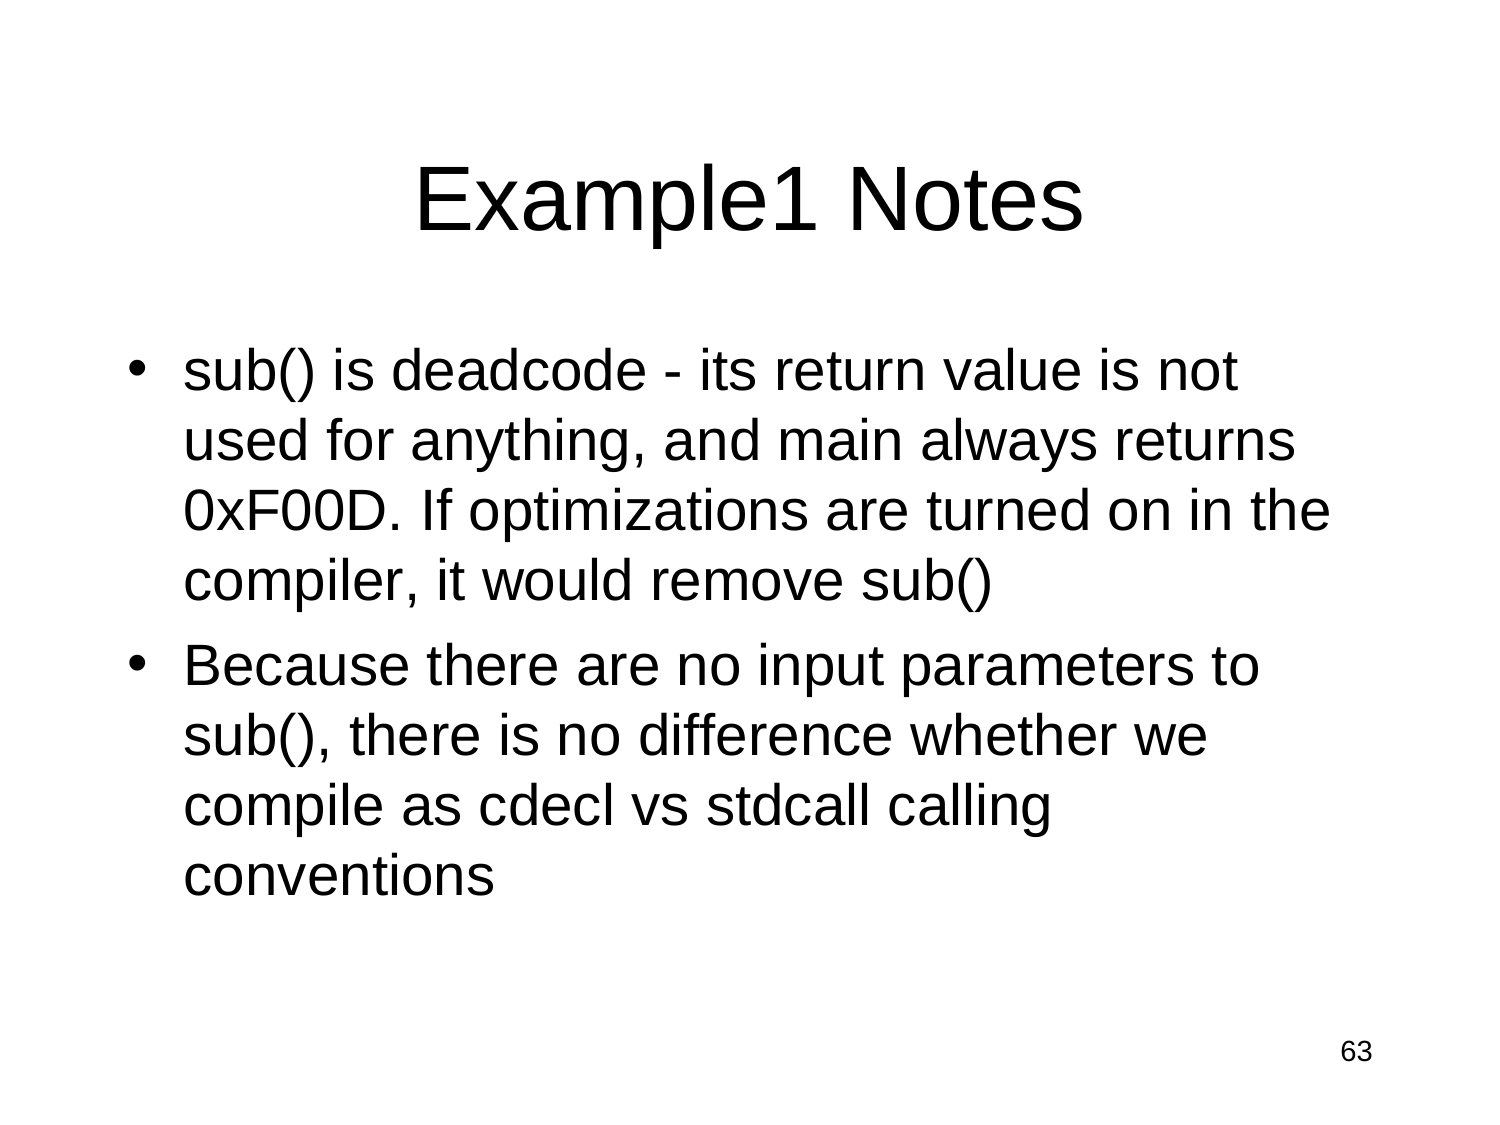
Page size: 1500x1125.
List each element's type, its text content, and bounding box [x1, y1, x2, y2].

title Example1 Notes [112, 99, 1388, 288]
list sub() is deadcode - its return value is not used for anything, and main always returns 0xF00D. If optimizations are turned on in the compiler, it would remove sub() Because there are no input parameters to sub(), there is no difference whether we compile as cdecl vs stdcall calling conventions [112, 324, 1388, 1001]
text_box <number> [1074, 1025, 1388, 1101]
